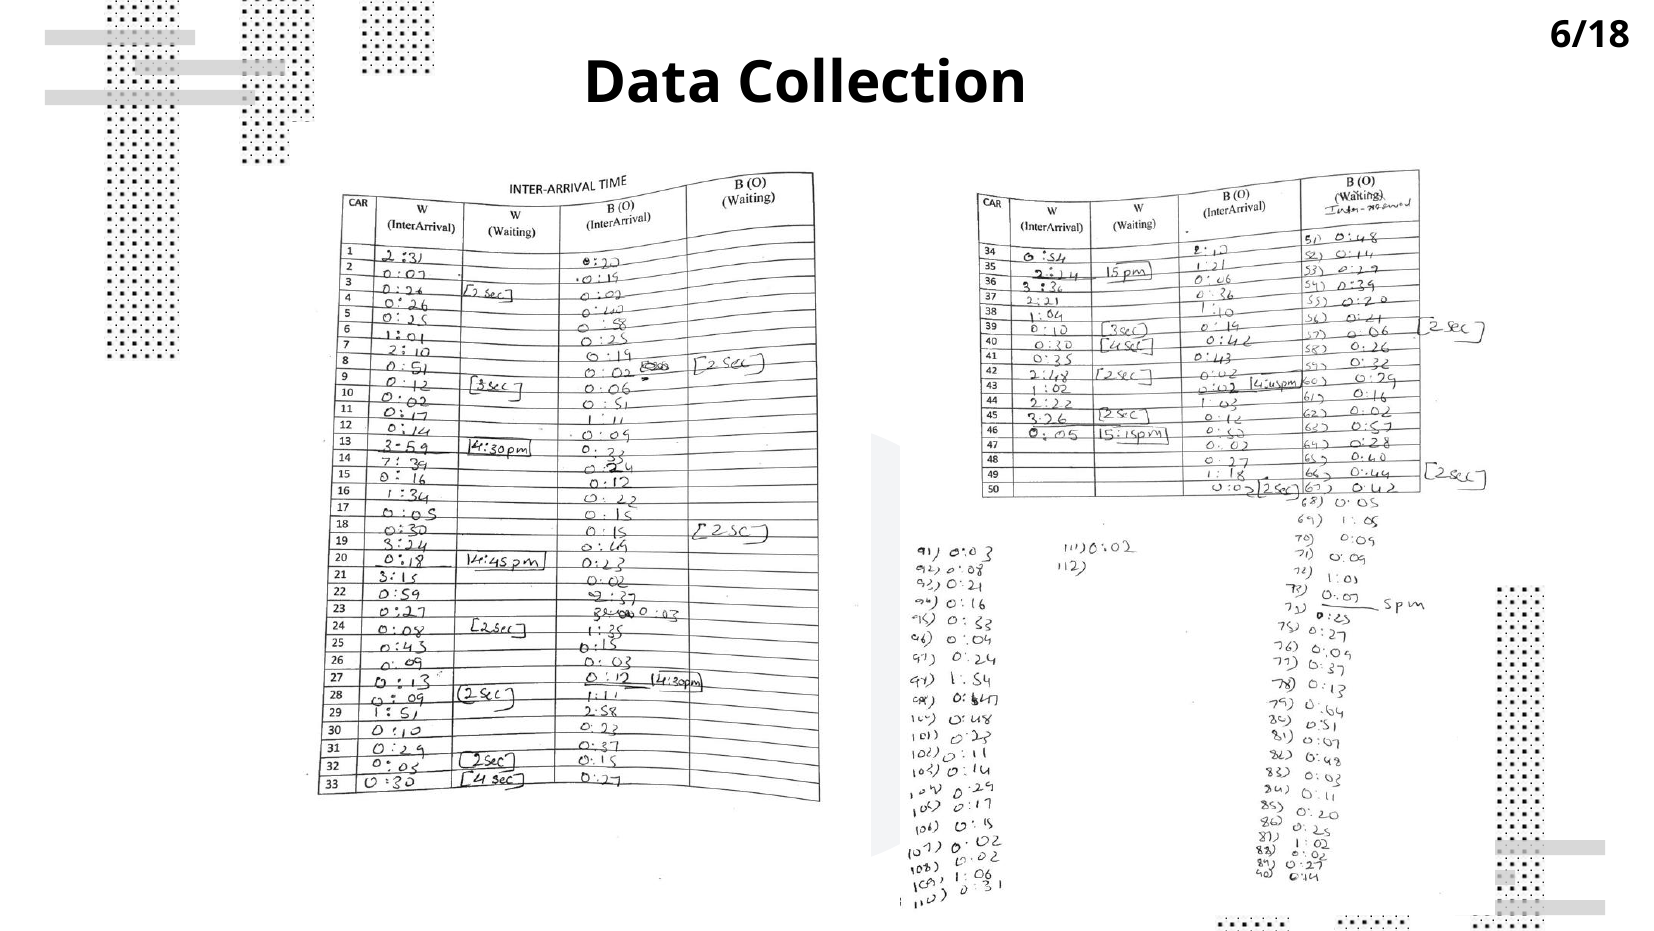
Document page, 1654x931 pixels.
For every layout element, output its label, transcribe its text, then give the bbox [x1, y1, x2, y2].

text_box Data Collection [569, 33, 1536, 207]
picture [290, 122, 871, 897]
text_box 6/18 [1535, 0, 1646, 67]
picture [900, 122, 1495, 915]
